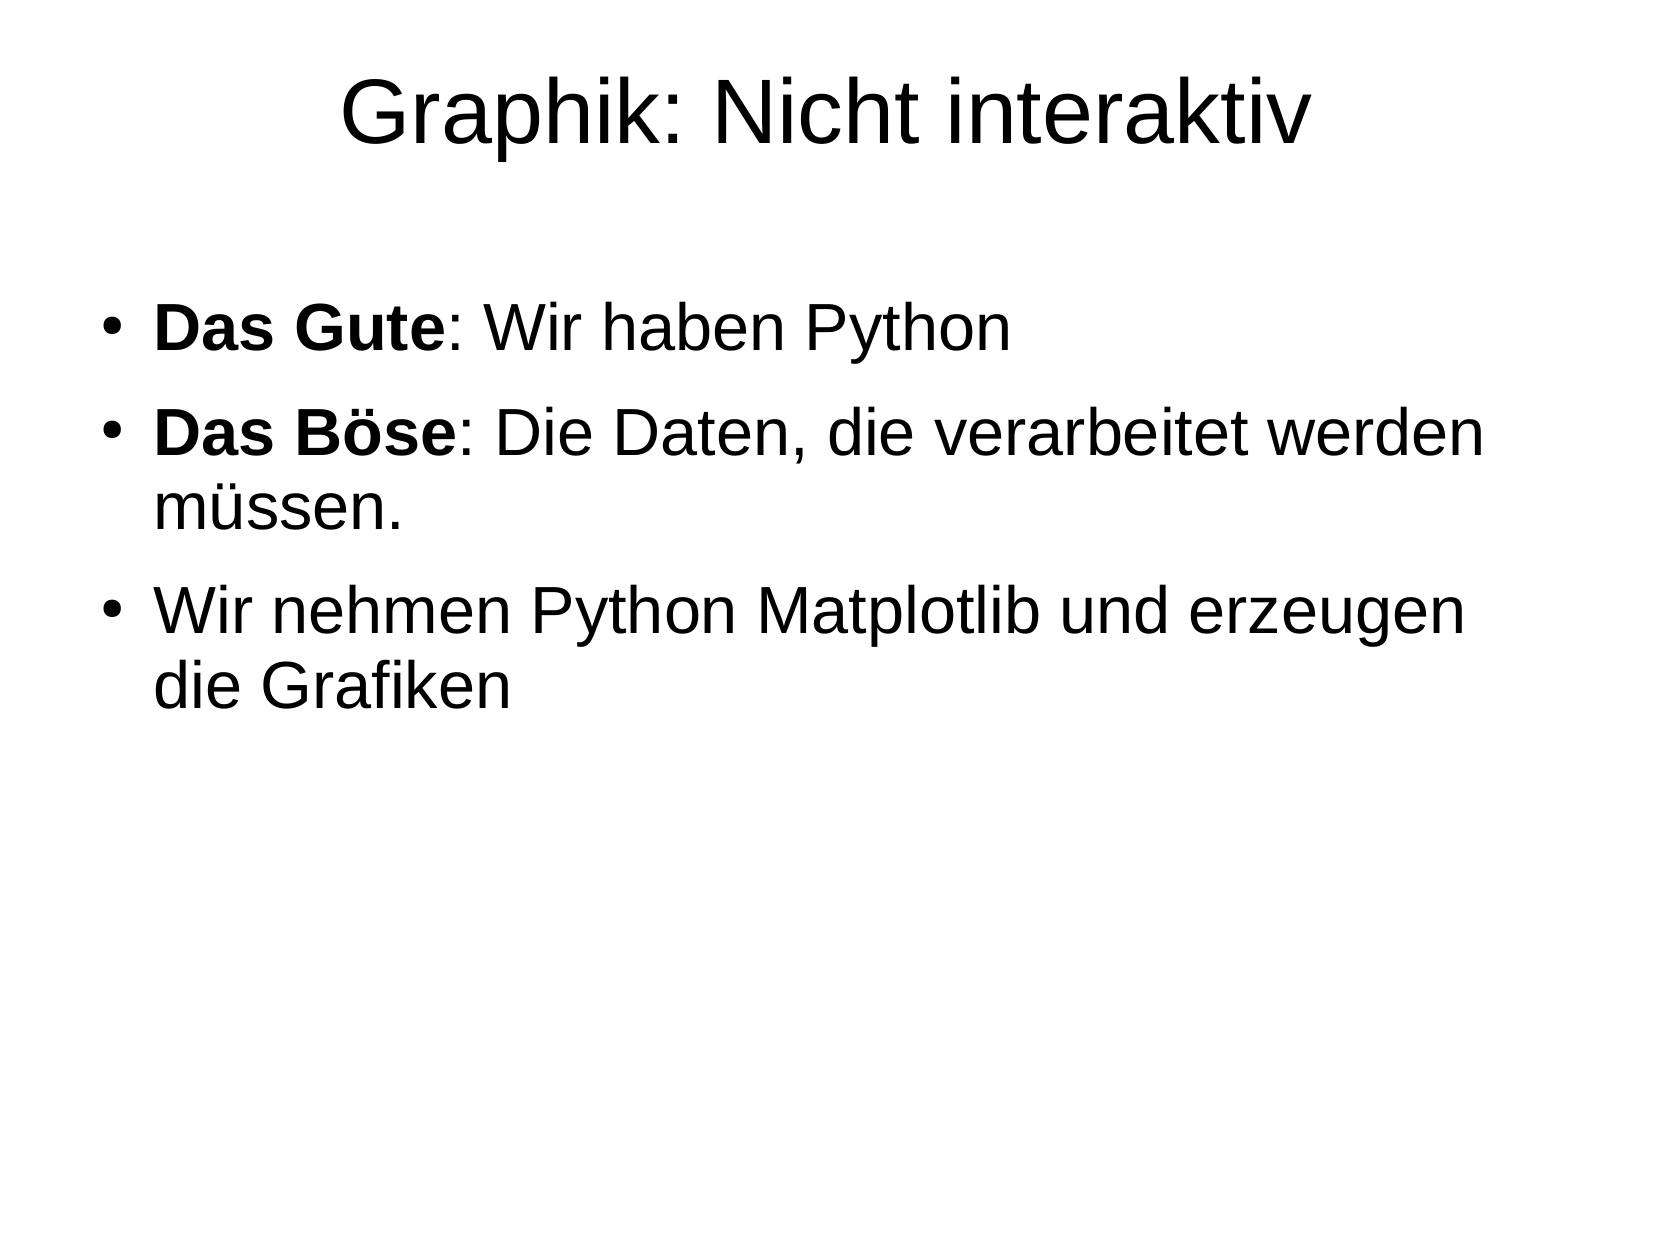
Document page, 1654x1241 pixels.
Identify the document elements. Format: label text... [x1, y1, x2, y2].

title Graphik: Nicht interaktiv [82, 8, 1571, 216]
list Das Gute: Wir haben Python Das Böse: Die Daten, die verarbeitet werden müssen. Wir nehmen Python Matplotlib und erzeugen die Grafiken [82, 290, 1571, 1010]
